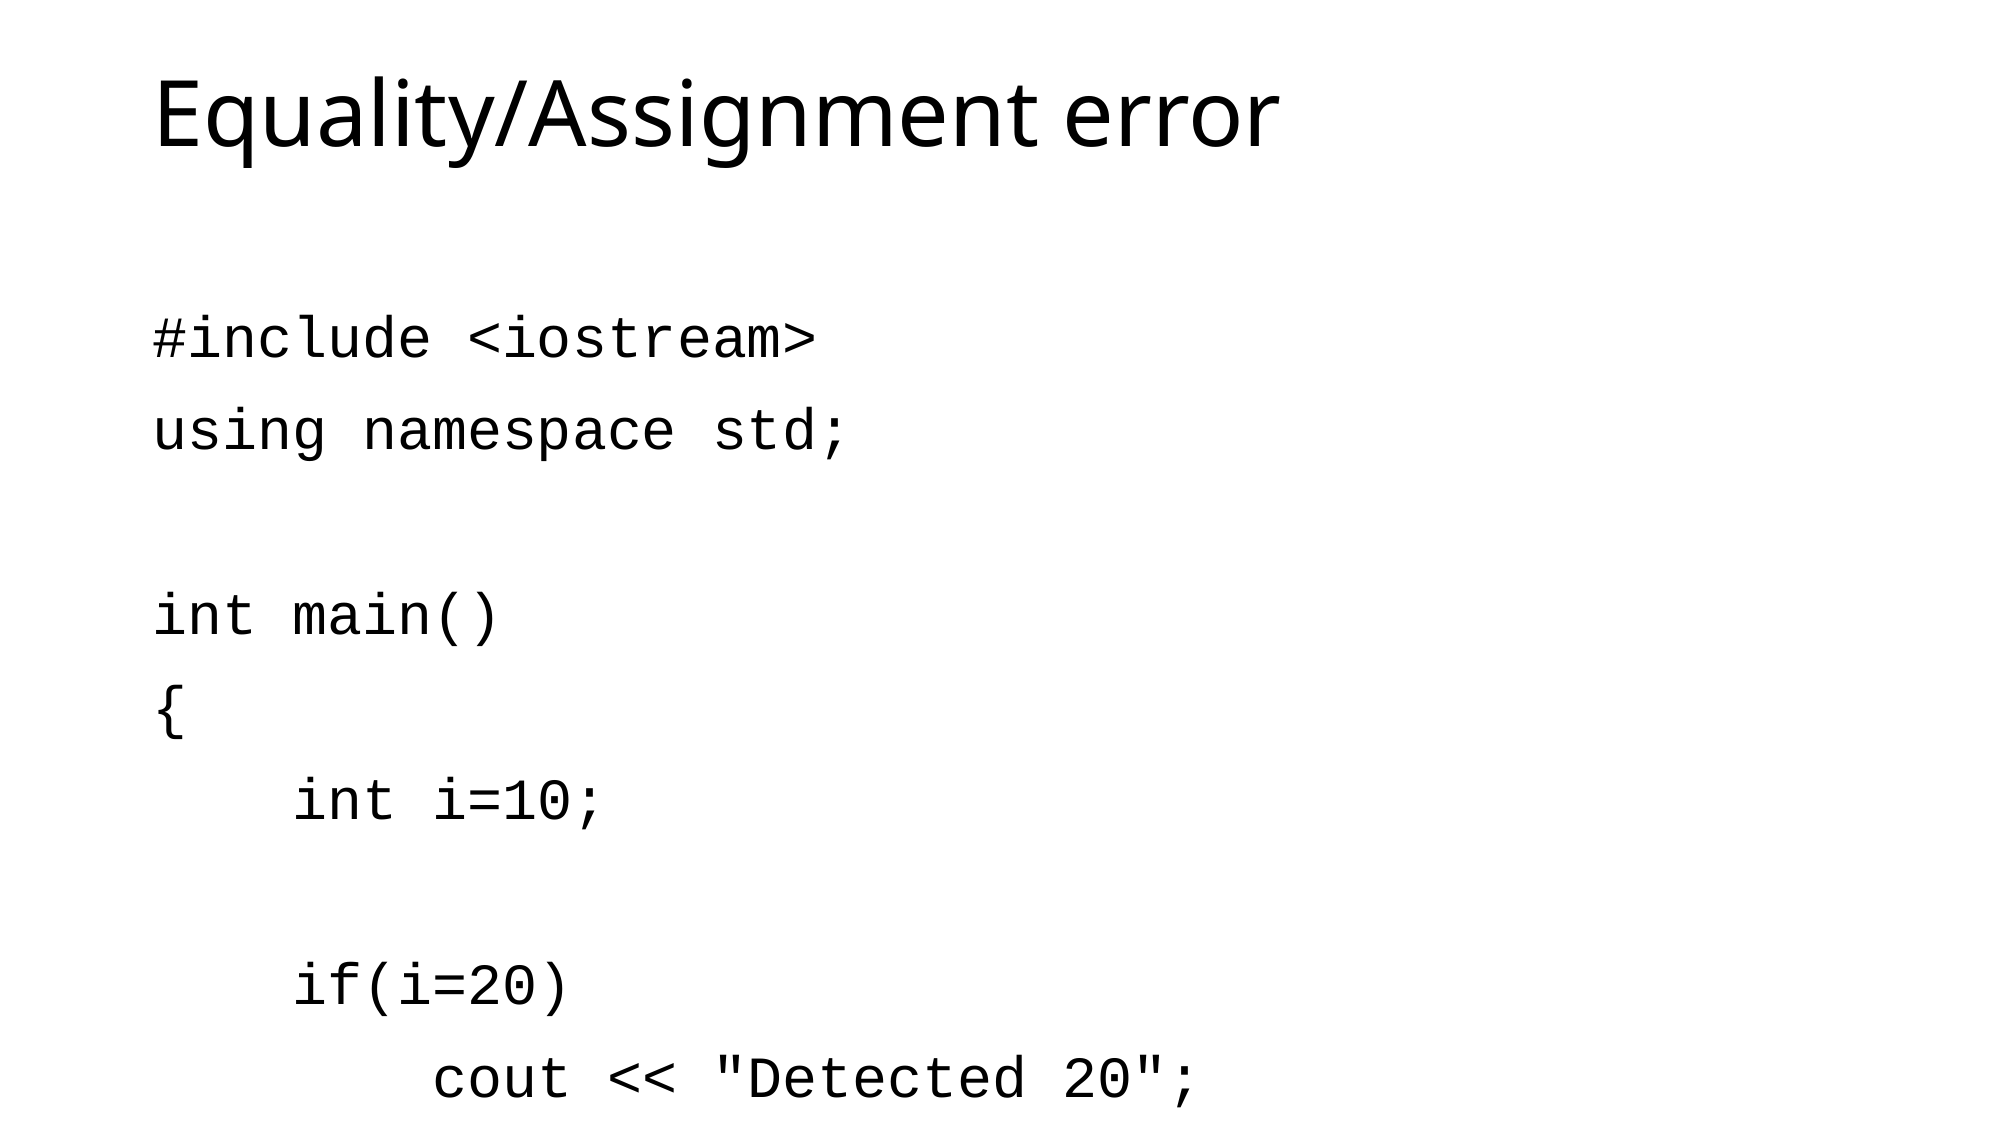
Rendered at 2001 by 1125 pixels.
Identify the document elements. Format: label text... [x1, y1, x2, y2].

footer [662, 1042, 1338, 1103]
list #include <iostream> using namespace std; int main() { int i=10; if(i=20) cout << "Detected 20"; else cout << " Not 20 yet"; } [137, 299, 1863, 1014]
title Equality/Assignment error [137, 59, 1863, 278]
